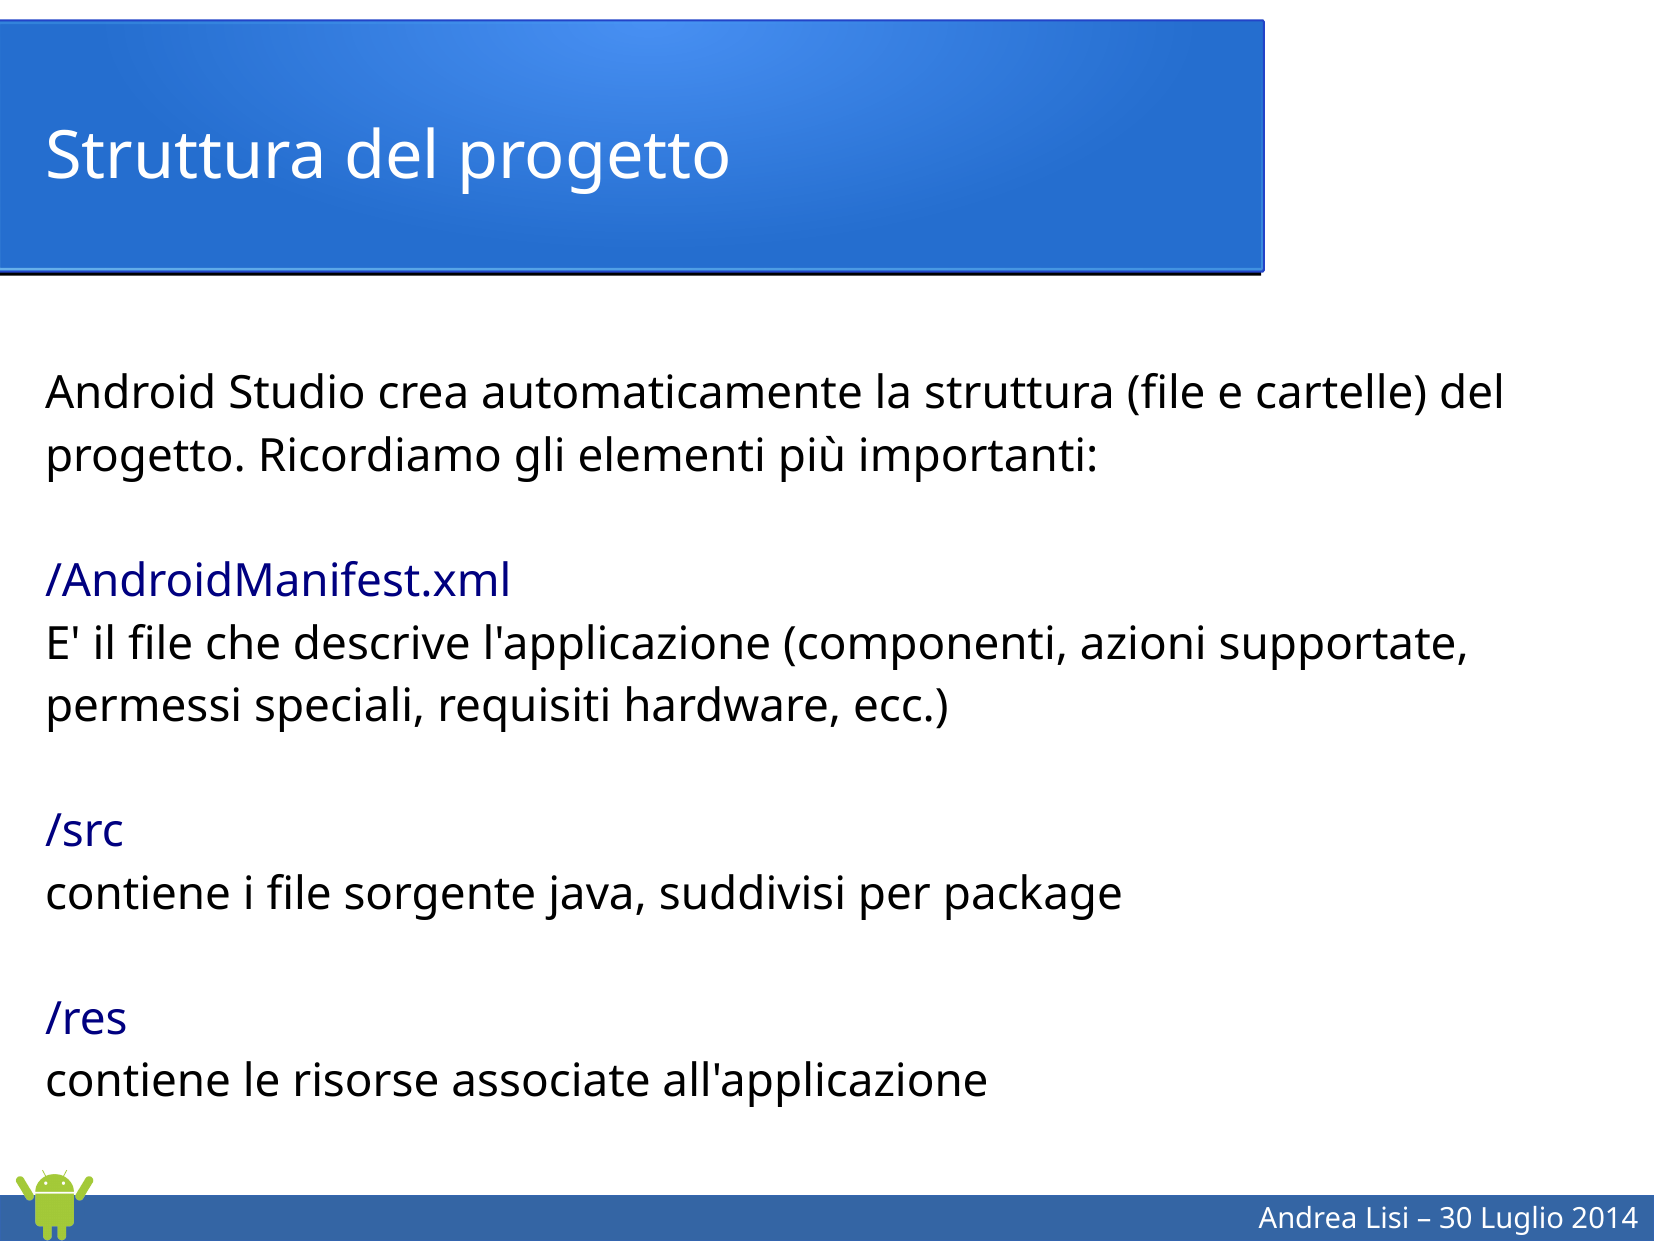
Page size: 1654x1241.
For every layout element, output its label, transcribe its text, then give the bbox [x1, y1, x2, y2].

text_box Andrea Lisi – 30 Luglio 2014 [100, 1195, 1654, 1241]
title Struttura del progetto [45, 49, 1250, 257]
picture [9, 1167, 100, 1241]
subtitle Android Studio crea automaticamente la struttura (file e cartelle) del progetto. Ricordiamo gli elementi più importanti: /AndroidManifest.xml E' il file che descrive l'applicazione (componenti, azioni supportate, permessi speciali, requisiti hardware, ecc.) /src contiene i file sorgente java, suddivisi per package /res contiene le risorse associate all'applicazione [45, 360, 1621, 1156]
